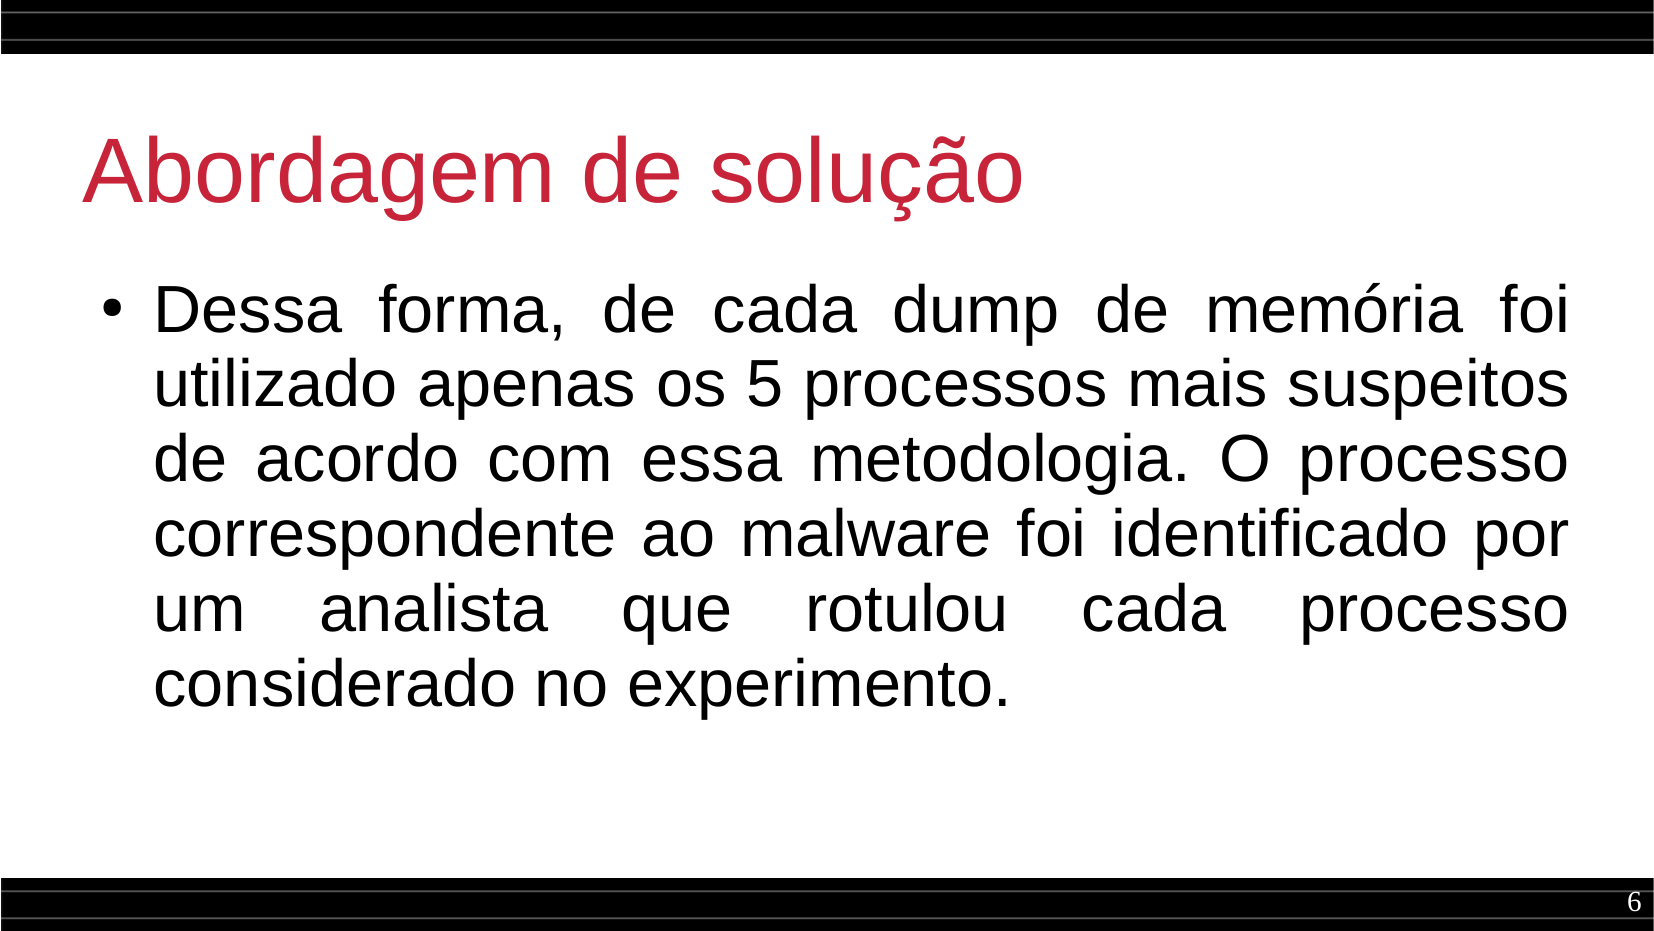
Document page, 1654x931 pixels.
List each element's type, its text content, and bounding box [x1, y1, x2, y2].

picture [1, 0, 1654, 54]
title Abordagem de solução [82, 92, 1571, 249]
list Dessa forma, de cada dump de memória foi utilizado apenas os 5 processos mais suspeitos de acordo com essa metodologia. O processo correspondente ao malware foi identificado por um analista que rotulou cada processo considerado no experimento. [82, 271, 1571, 758]
picture [1, 878, 1654, 931]
